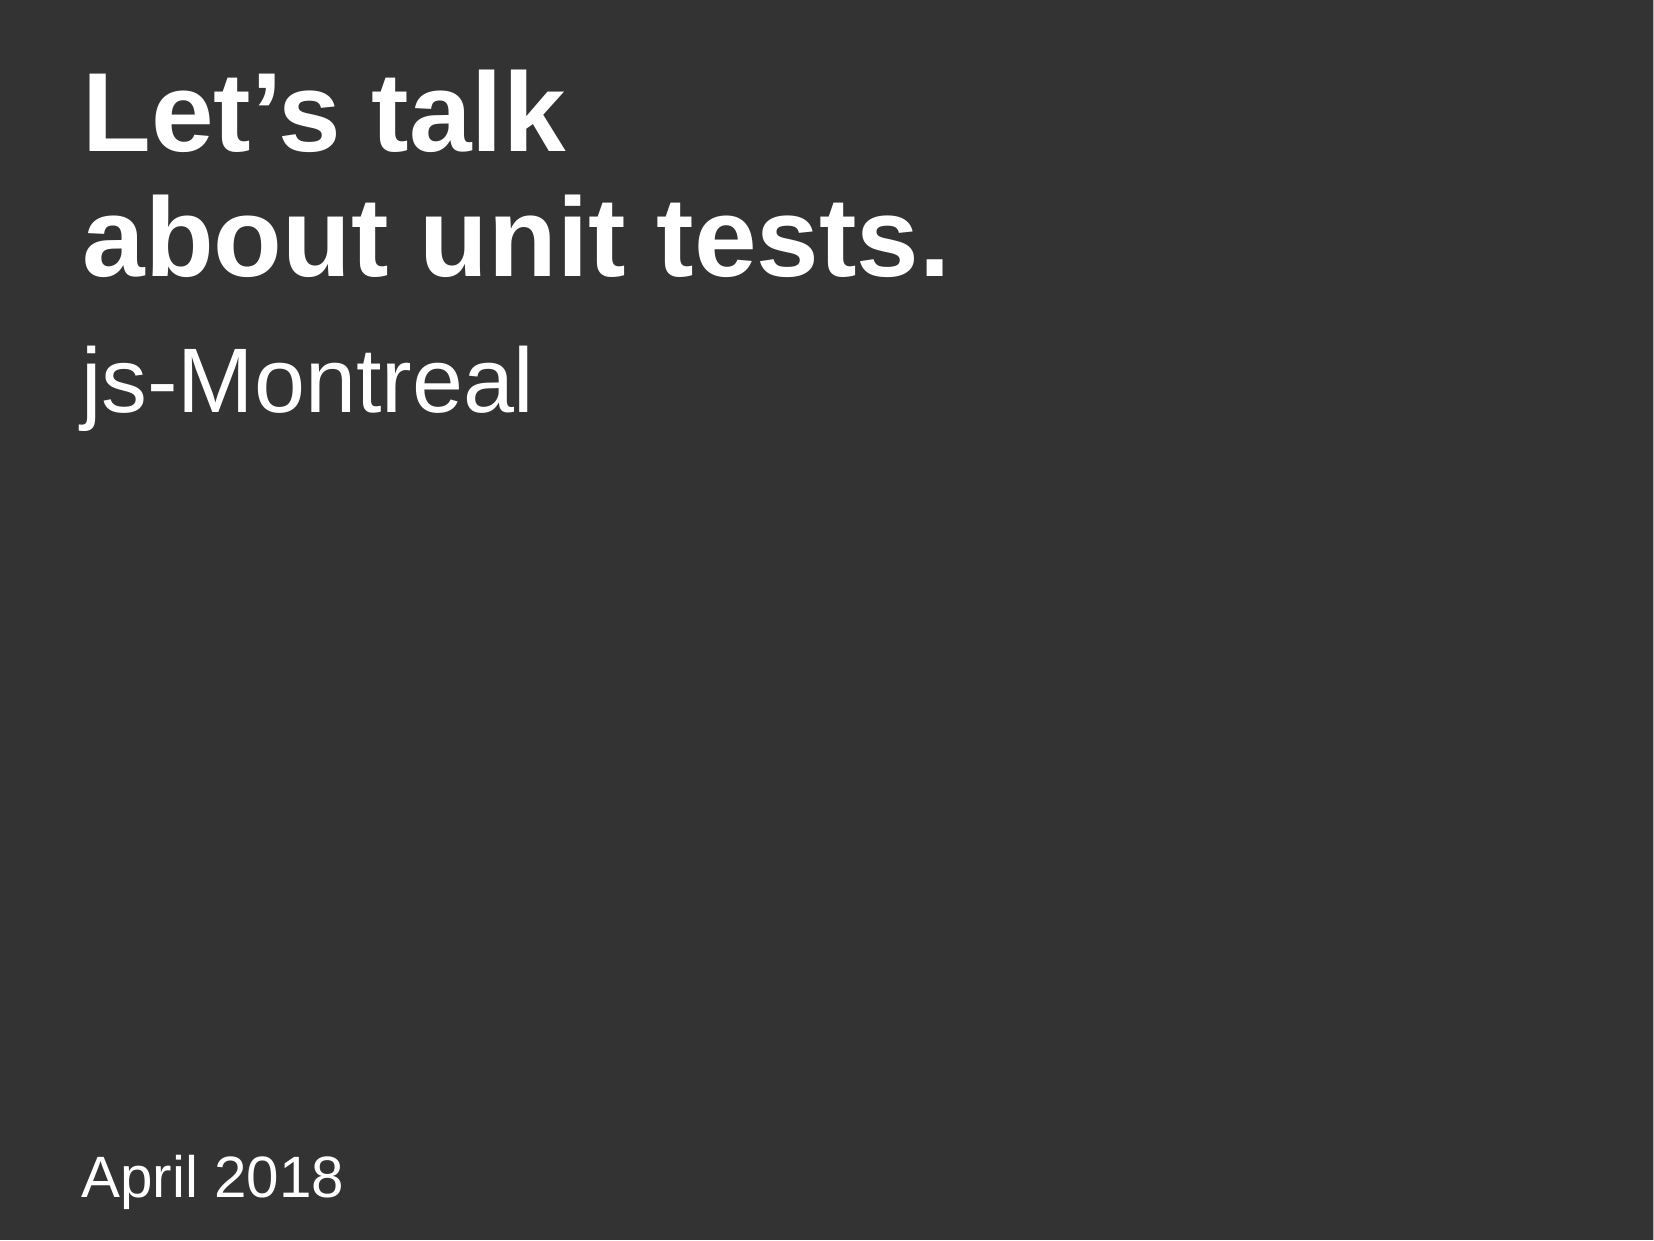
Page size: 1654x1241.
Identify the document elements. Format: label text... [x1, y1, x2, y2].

title Let’s talk about unit tests. [82, 49, 1571, 301]
title April 2018 [81, 1074, 1570, 1241]
title js-Montreal [81, 330, 1570, 538]
